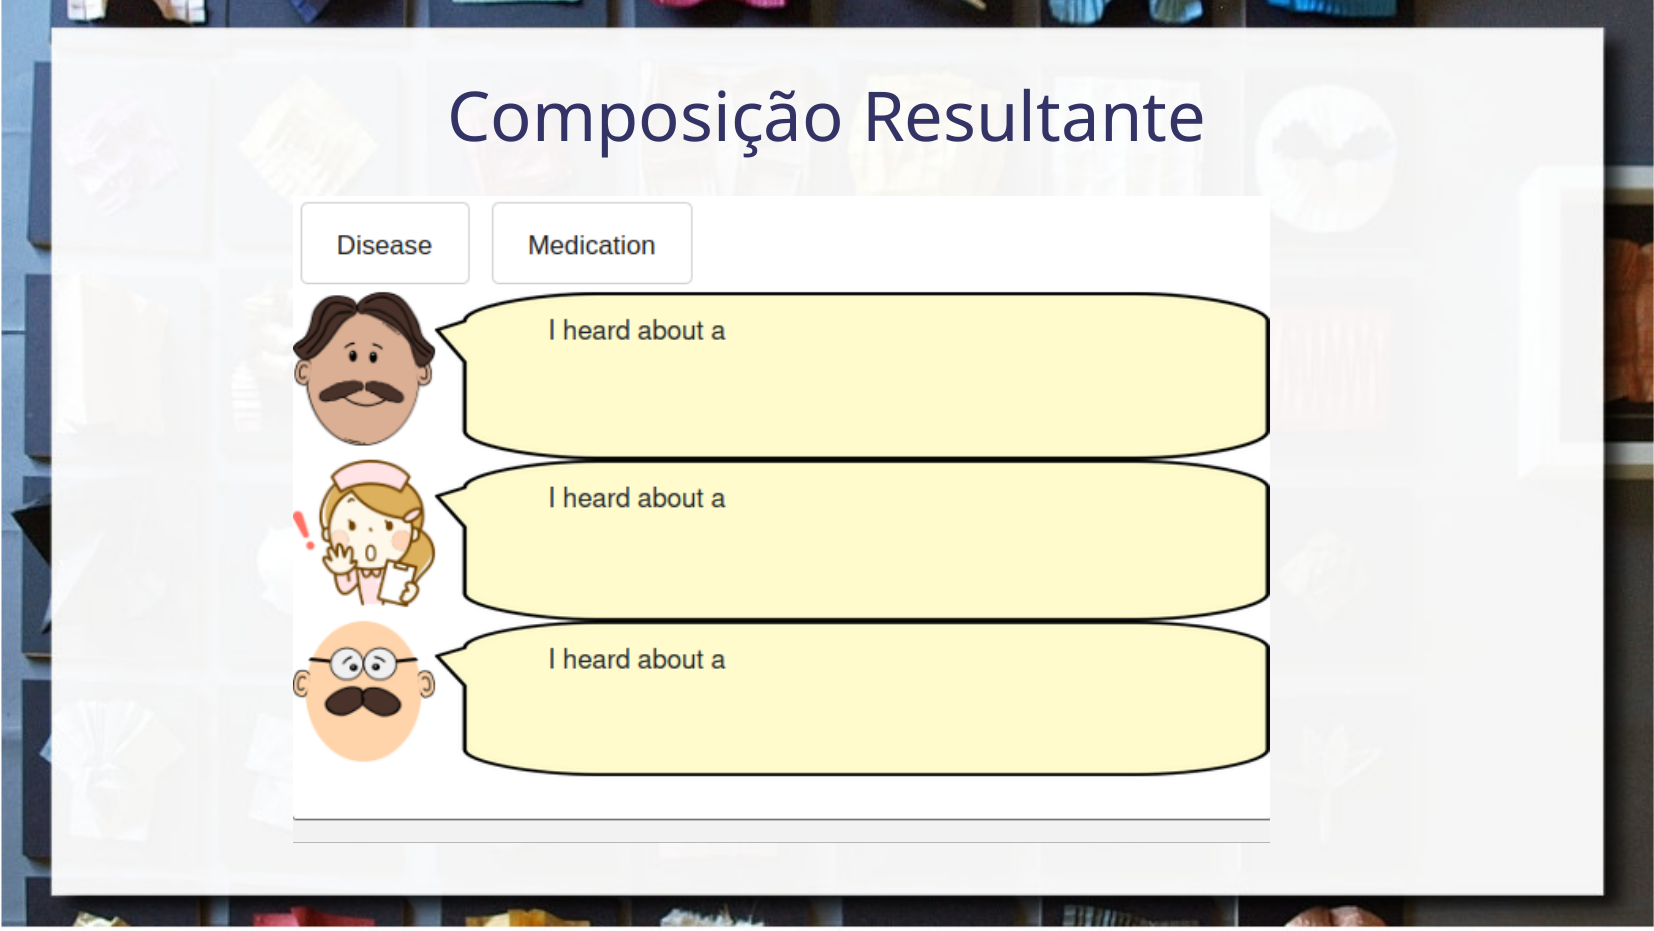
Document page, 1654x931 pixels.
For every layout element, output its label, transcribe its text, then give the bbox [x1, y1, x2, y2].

title Composição Resultante [82, 37, 1571, 193]
picture [0, 0, 1654, 931]
